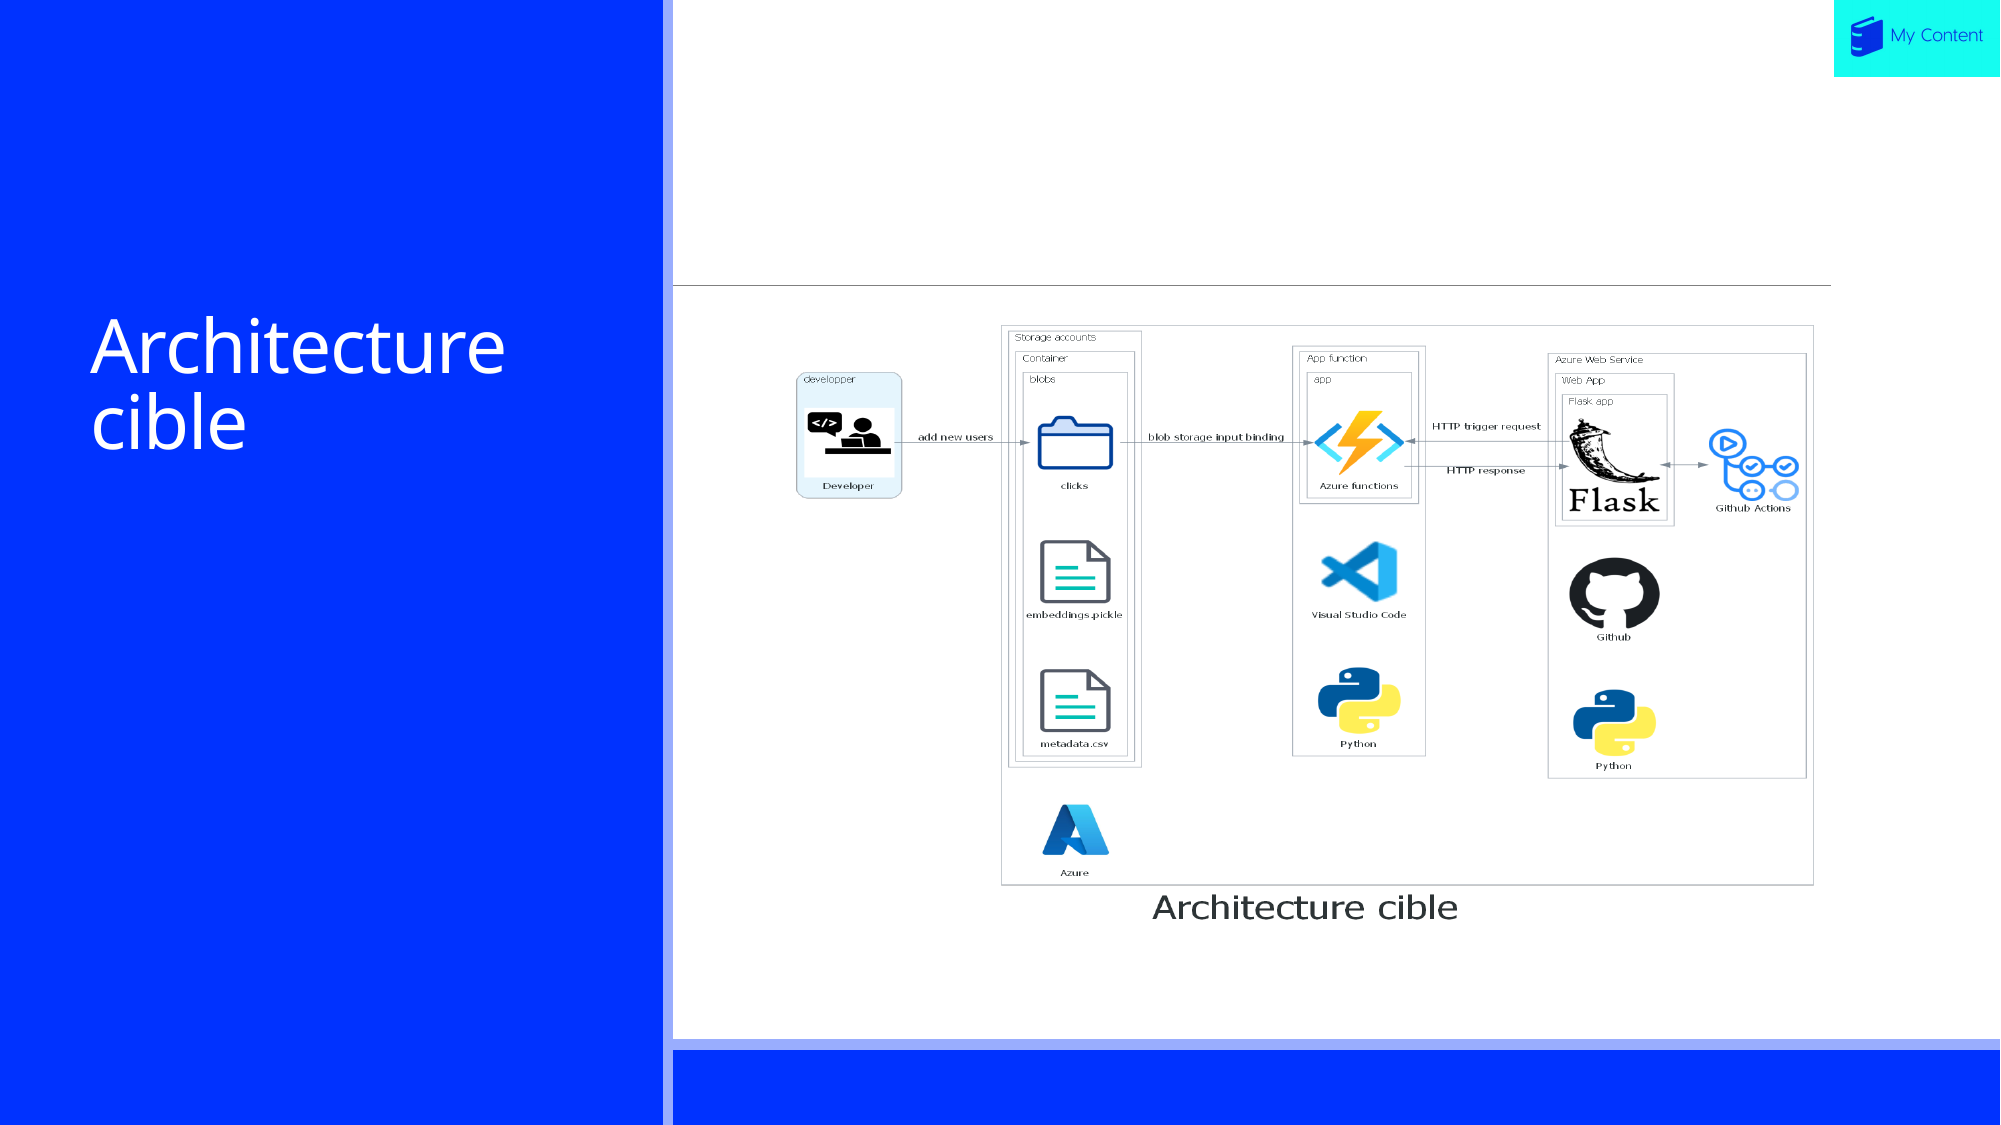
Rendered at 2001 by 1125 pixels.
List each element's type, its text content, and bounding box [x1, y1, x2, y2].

picture [1834, 0, 2000, 77]
title Architecture cible [75, 97, 601, 473]
picture [661, 216, 1949, 1035]
